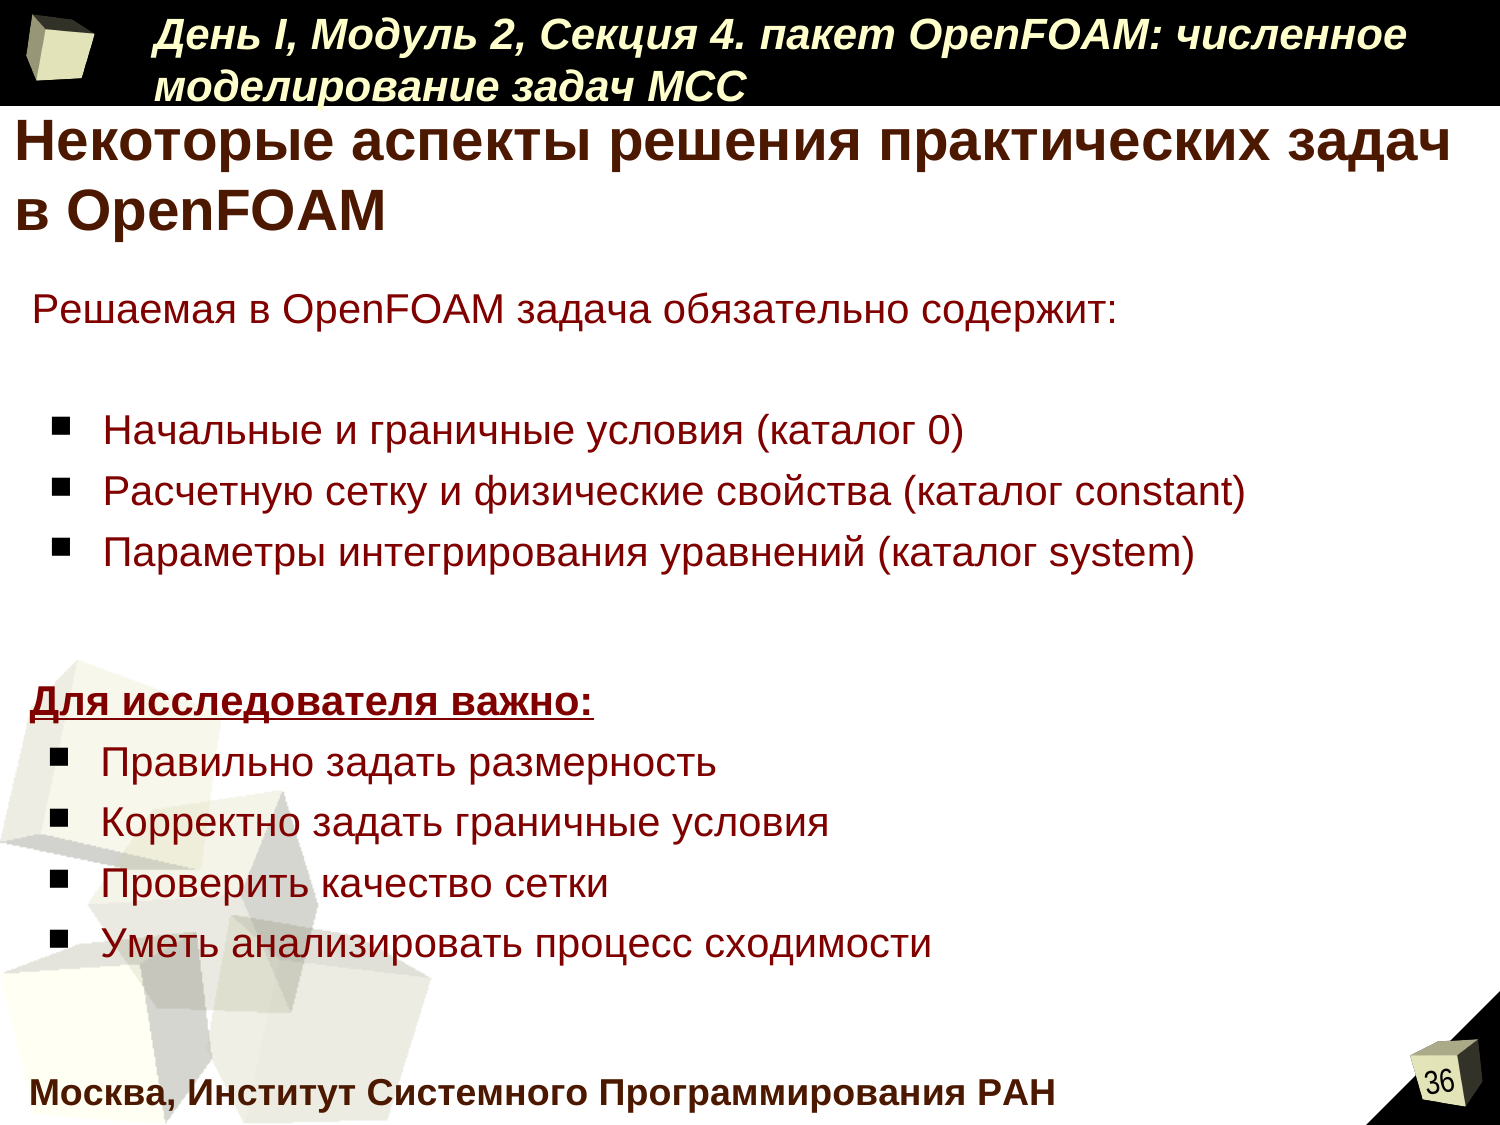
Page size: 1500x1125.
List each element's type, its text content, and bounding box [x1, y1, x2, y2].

text_box Решаемая в OpenFOAM задача обязательно содержит: Начальные и граничные условия (каталог 0) Расчетную сетку и физические свойства (каталог constant) Параметры интегрирования уравнений (каталог system) [31, 282, 1477, 572]
picture [423, 1088, 433, 1102]
text_box Для исследователя важно: Правильно задать размерность Корректно задать граничные условия Проверить качество сетки Уметь анализировать процесс сходимости [29, 674, 1477, 963]
picture [0, 659, 433, 1125]
text_box Некоторые аспекты решения практических задач в OpenFOAM [0, 94, 1500, 250]
